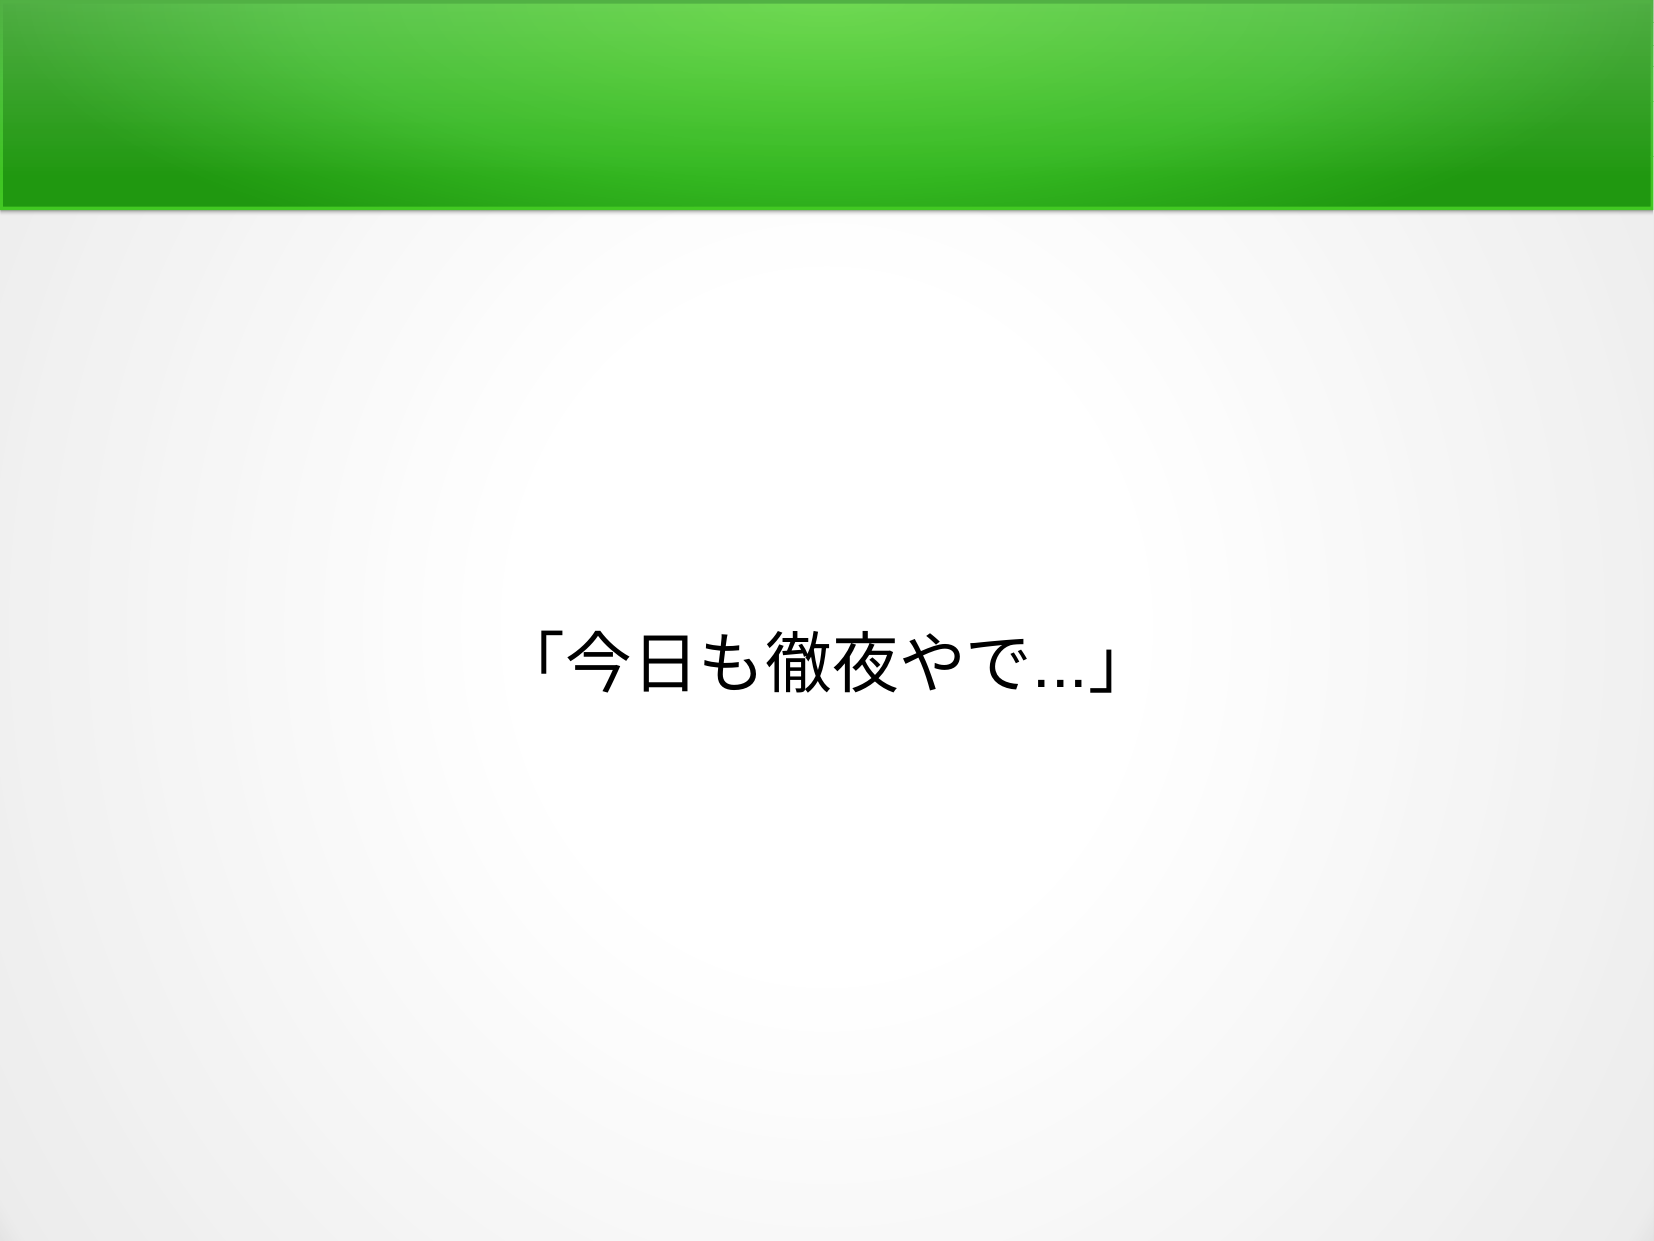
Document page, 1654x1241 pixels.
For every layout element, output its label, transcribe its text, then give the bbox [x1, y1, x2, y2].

subtitle 「今日も徹夜やで...」 [82, 299, 1571, 1019]
